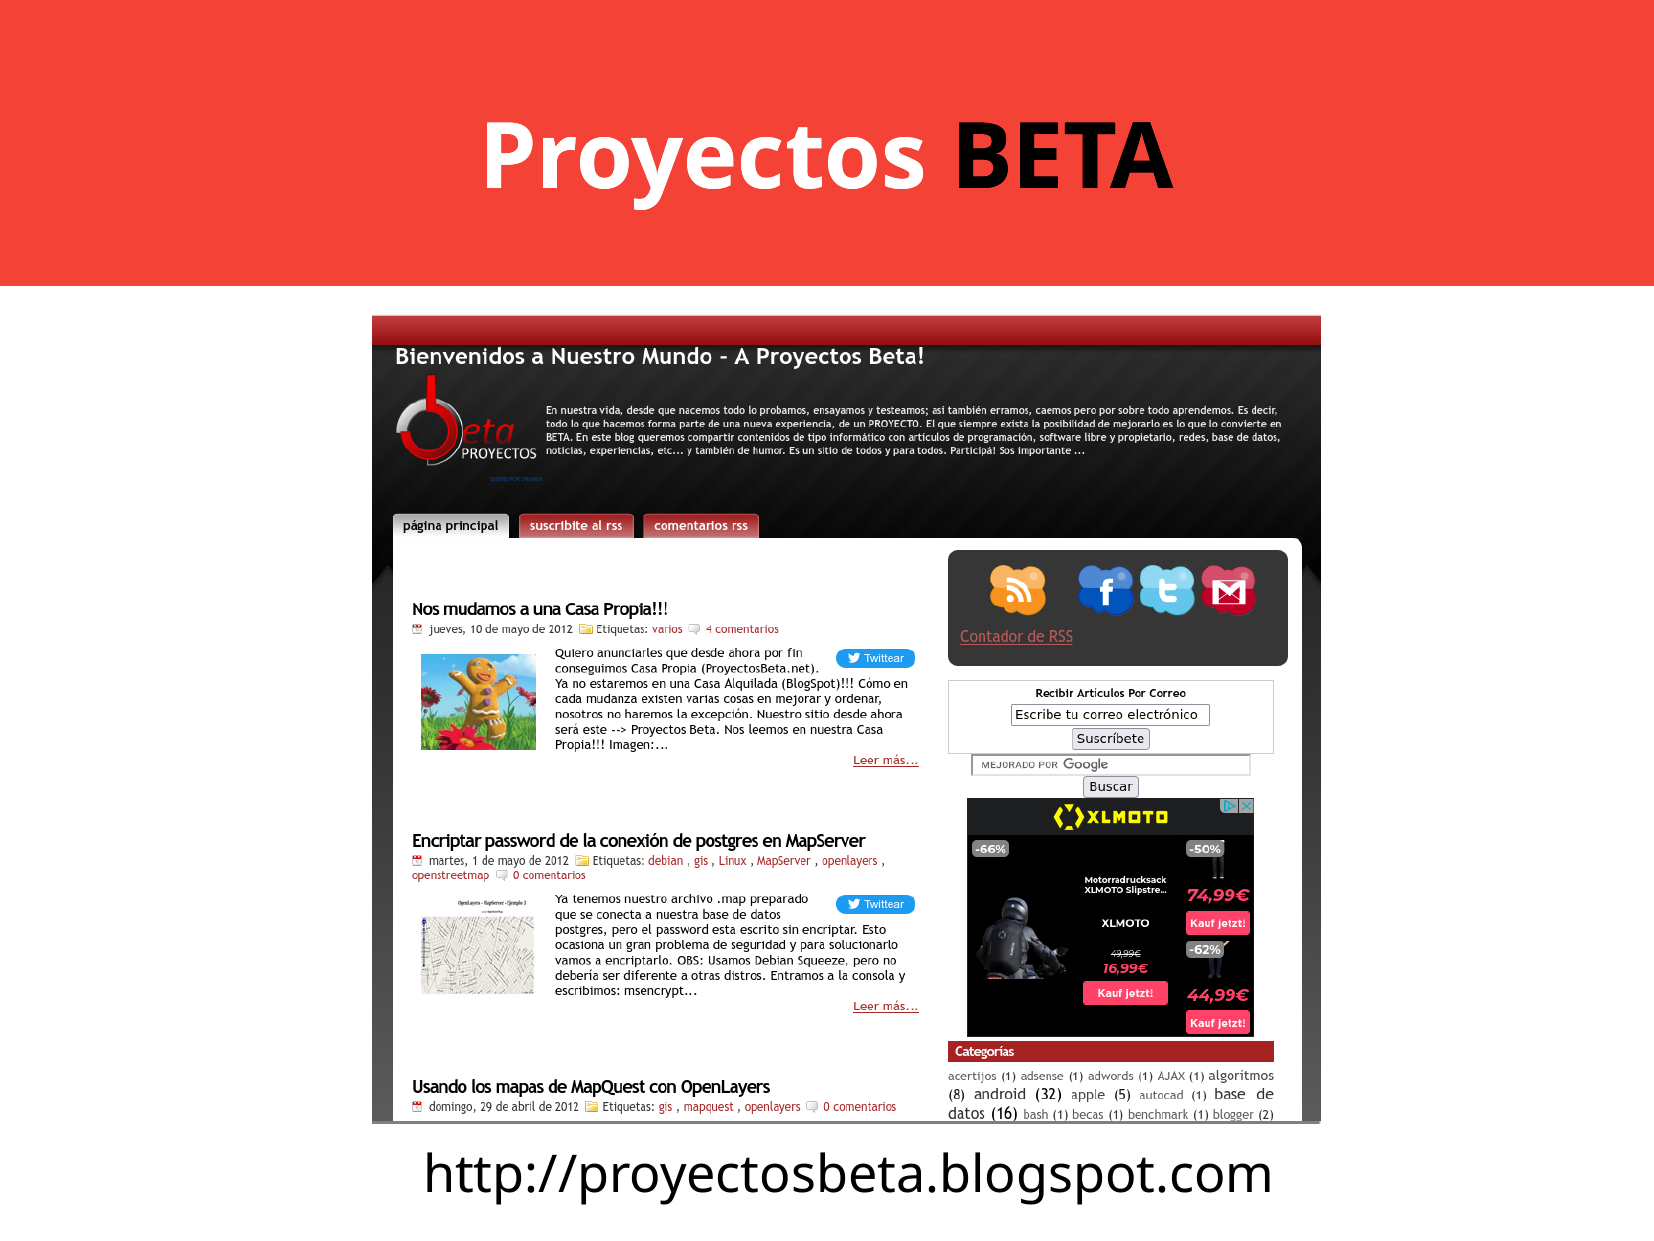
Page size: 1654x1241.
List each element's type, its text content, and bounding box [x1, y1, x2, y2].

title http://proyectosbeta.blogspot.com [120, 1125, 1579, 1220]
title Proyectos BETA [82, 49, 1571, 257]
picture [372, 314, 1321, 1121]
